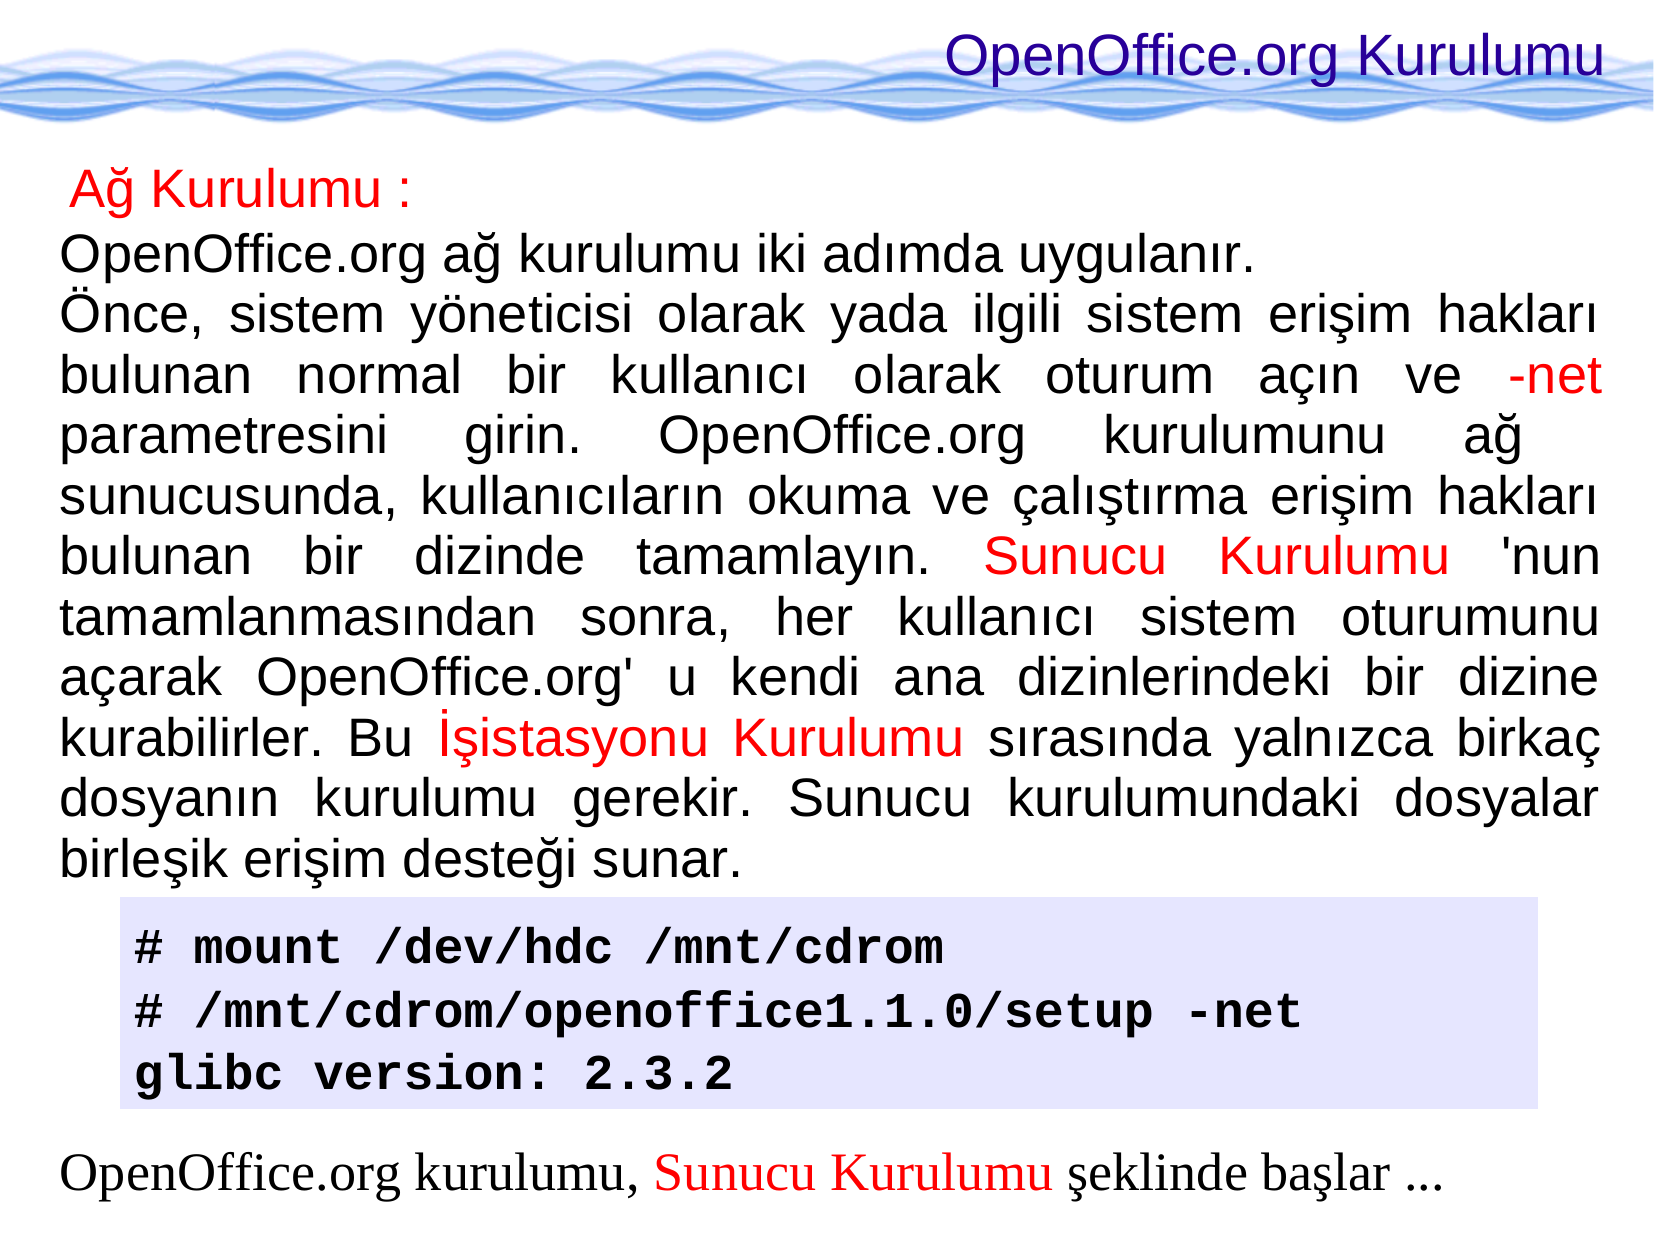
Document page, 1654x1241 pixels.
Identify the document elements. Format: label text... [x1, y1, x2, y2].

text_box OpenOffice.org ağ kurulumu iki adımda uygulanır. Önce, sistem yöneticisi olarak yada ilgili sistem erişim hakları bulunan normal bir kullanıcı olarak oturum açın ve -net parametresini girin. OpenOffice.org kurulumunu ağ sunucusunda, kullanıcıların okuma ve çalıştırma erişim hakları bulunan bir dizinde tamamlayın. Sunucu Kurulumu 'nun tamamlanmasından sonra, her kullanıcı sistem oturumunu açarak OpenOffice.org' u kendi ana dizinlerindeki bir dizine kurabilirler. Bu İşistasyonu Kurulumu sırasında yalnızca birkaç dosyanın kurulumu gerekir. Sunucu kurulumundaki dosyalar birleşik erişim desteği sunar. # mount /dev/hdc /mnt/cdrom # /mnt/cdrom/openoffice1.1.0/setup -net glibc version: 2.3.2 OpenOffice.org kurulumu, Sunucu Kurulumu şeklinde başlar ... [44, 215, 1618, 1224]
picture [0, 41, 1654, 129]
text_box OpenOffice.org Kurulumu [587, 15, 1654, 96]
text_box Ağ Kurulumu : [54, 150, 1610, 215]
